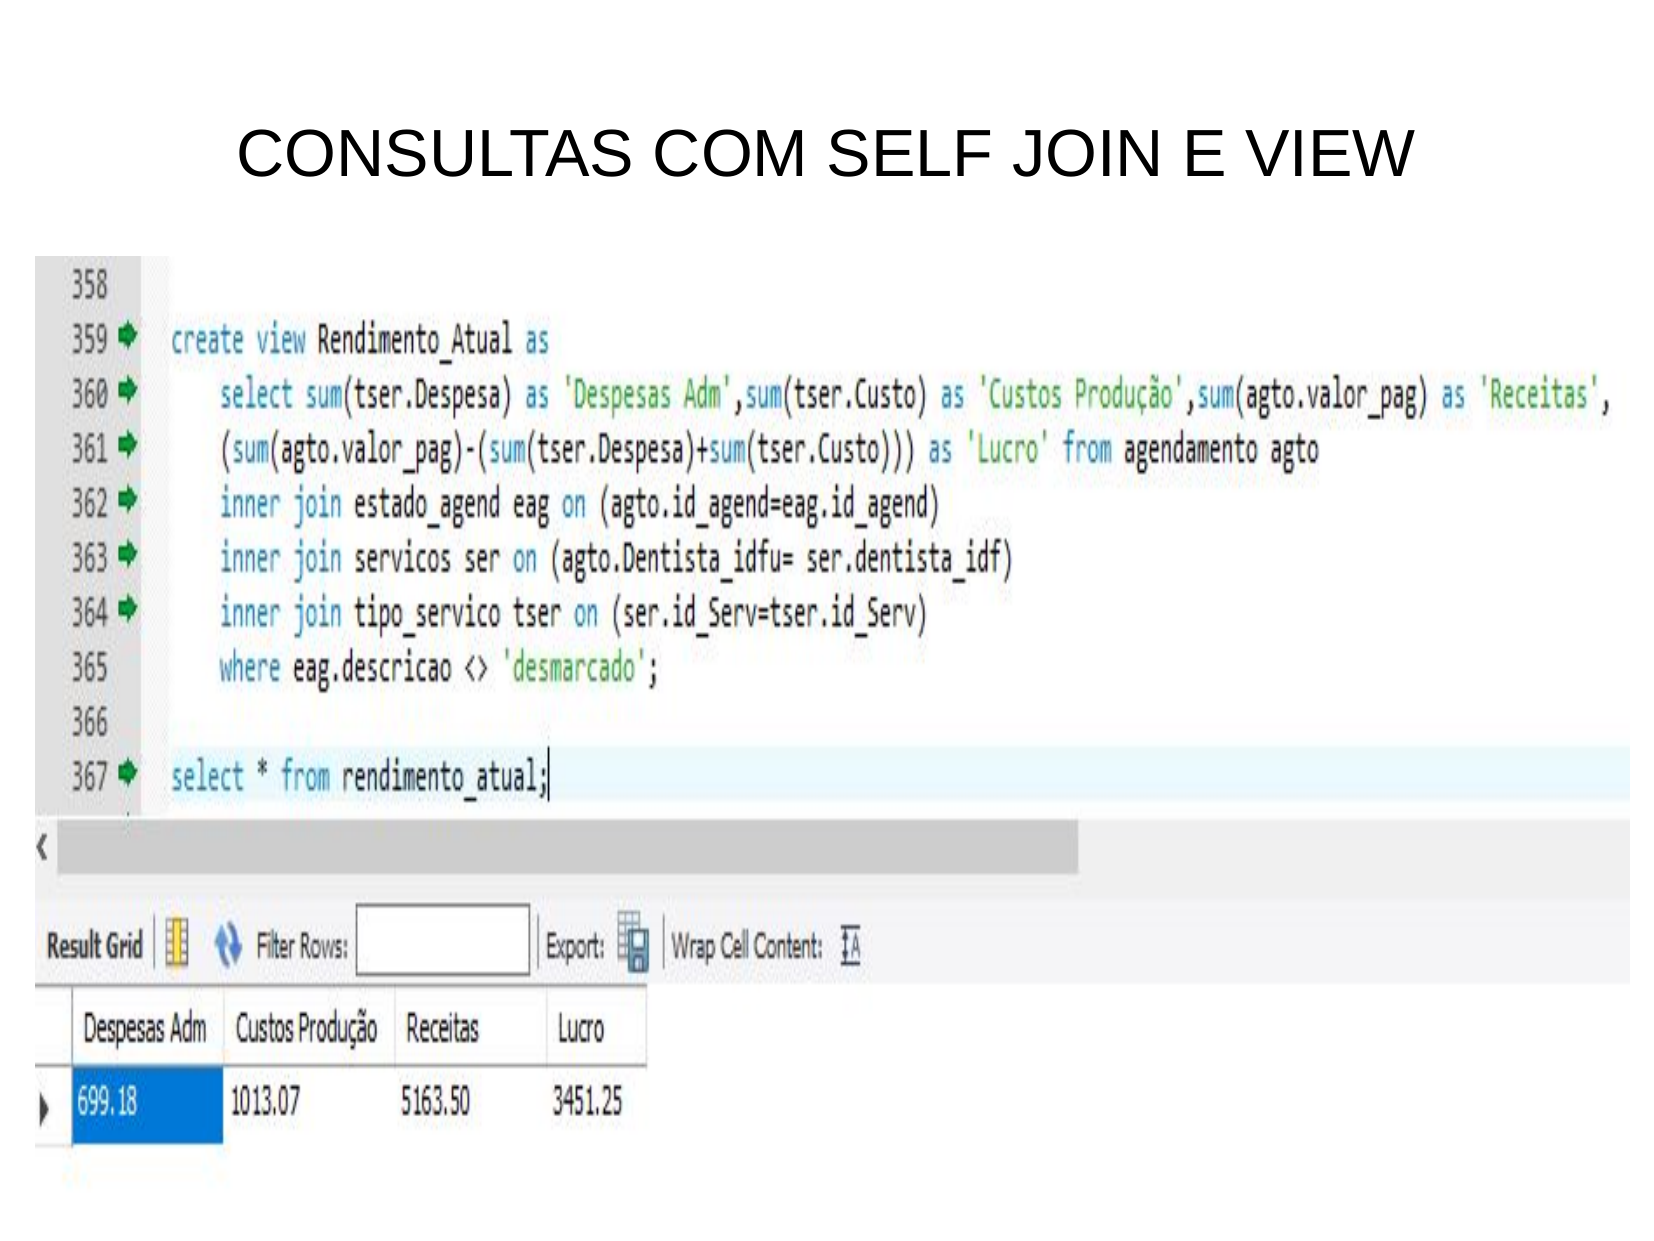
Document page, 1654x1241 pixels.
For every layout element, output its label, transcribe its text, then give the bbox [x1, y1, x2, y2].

title CONSULTAS COM SELF JOIN E VIEW [82, 49, 1571, 256]
picture [35, 256, 1630, 1229]
